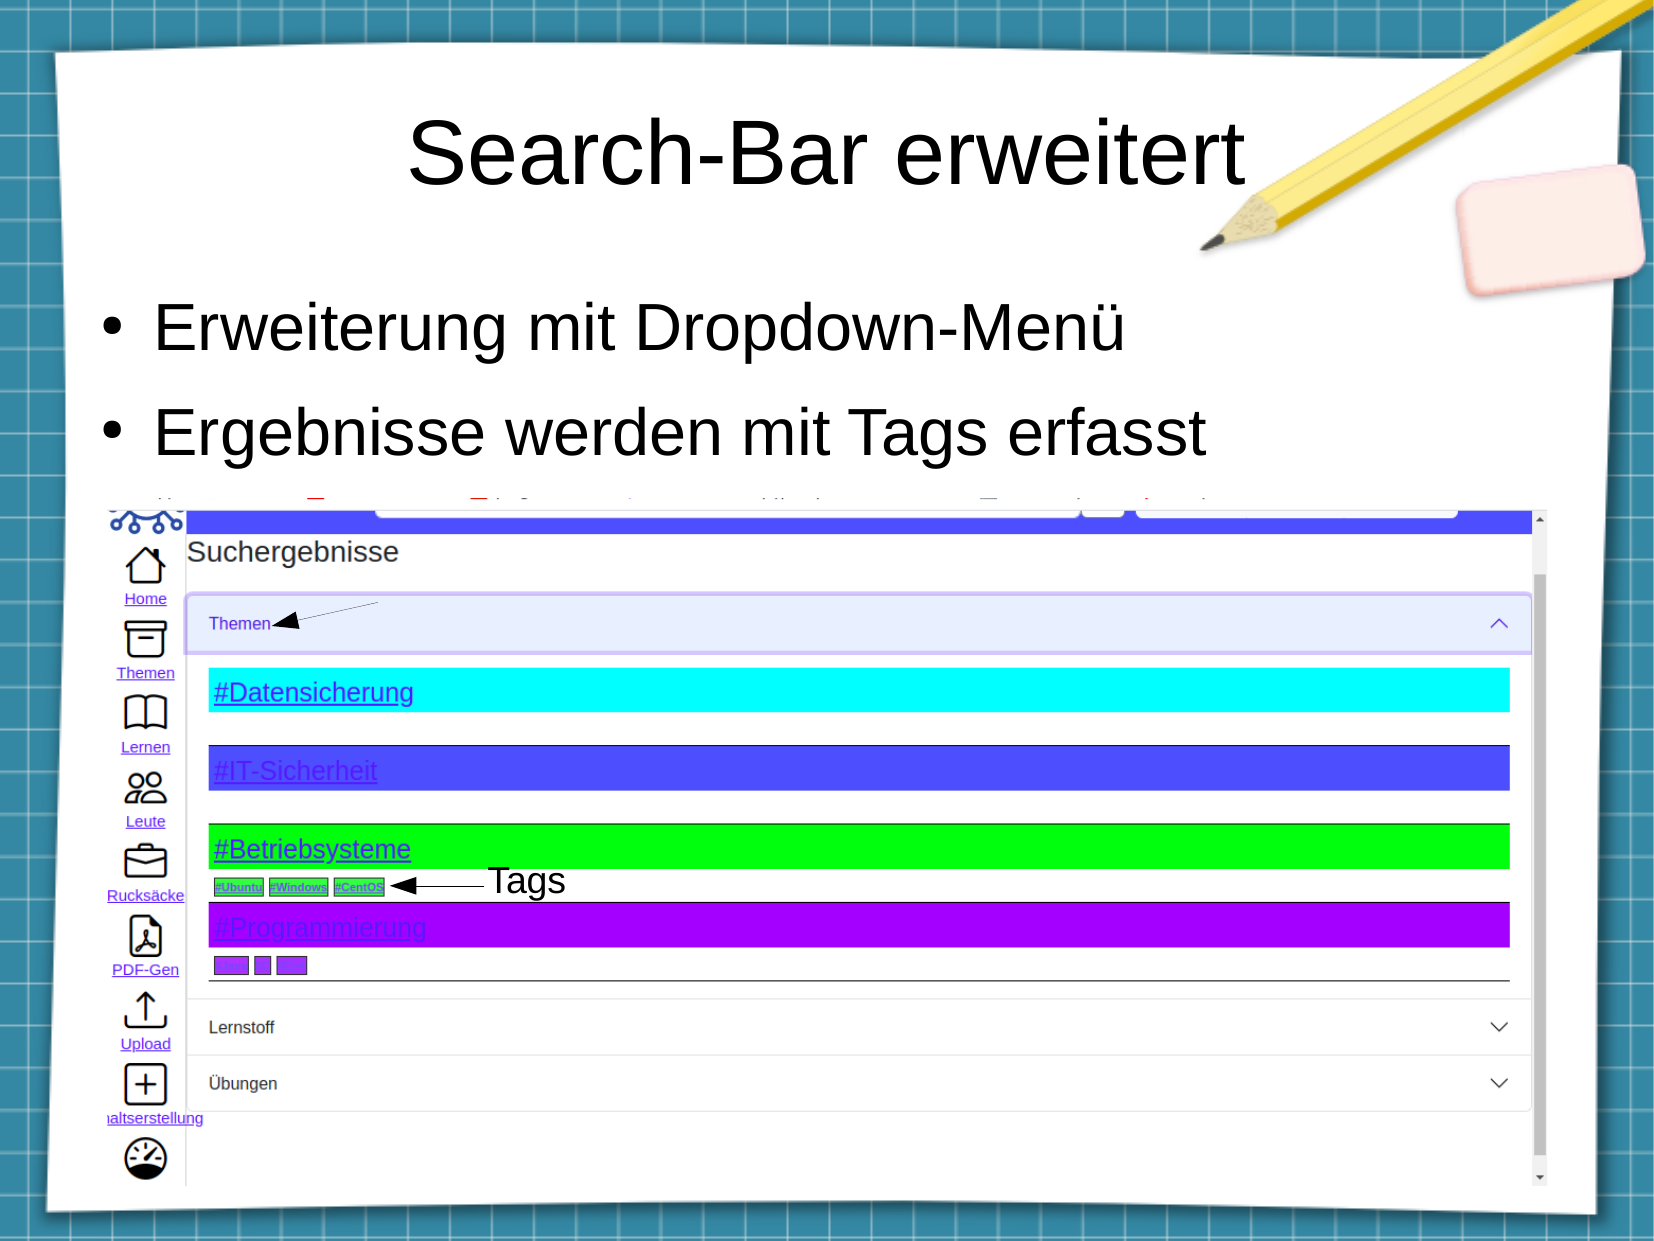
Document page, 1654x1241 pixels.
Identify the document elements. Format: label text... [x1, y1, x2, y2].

title Search-Bar erweitert [82, 49, 1571, 257]
list Erweiterung mit Dropdown-Menü Ergebnisse werden mit Tags erfasst [82, 290, 1571, 1010]
text_box Tags [472, 852, 615, 910]
picture [0, 0, 1654, 1241]
